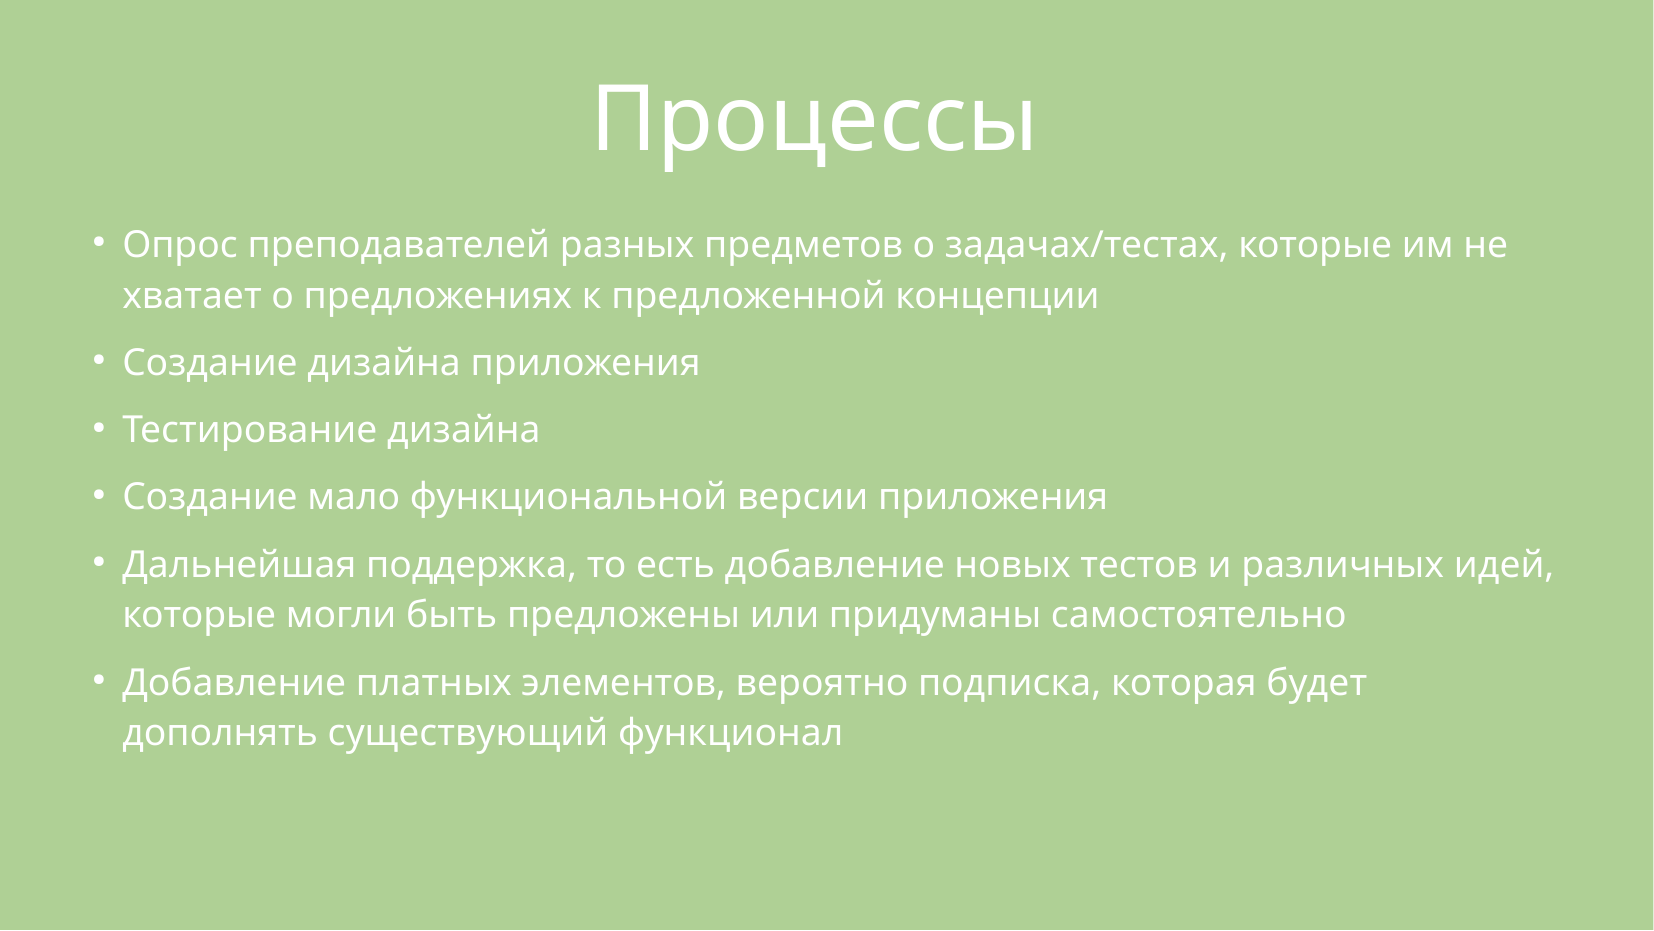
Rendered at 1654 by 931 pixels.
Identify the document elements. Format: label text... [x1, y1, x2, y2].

list Опрос преподавателей разных предметов о задачах/тестах, которые им не хватает о предложениях к предложенной концепции Создание дизайна приложения Тестирование дизайна Создание мало функциональной версии приложения Дальнейшая поддержка, то есть добавление новых тестов и различных идей, которые могли быть предложены или придуманы самостоятельно Добавление платных элементов, вероятно подписка, которая будет дополнять существующий функционал [82, 217, 1571, 758]
title Процессы [82, 2, 1571, 217]
